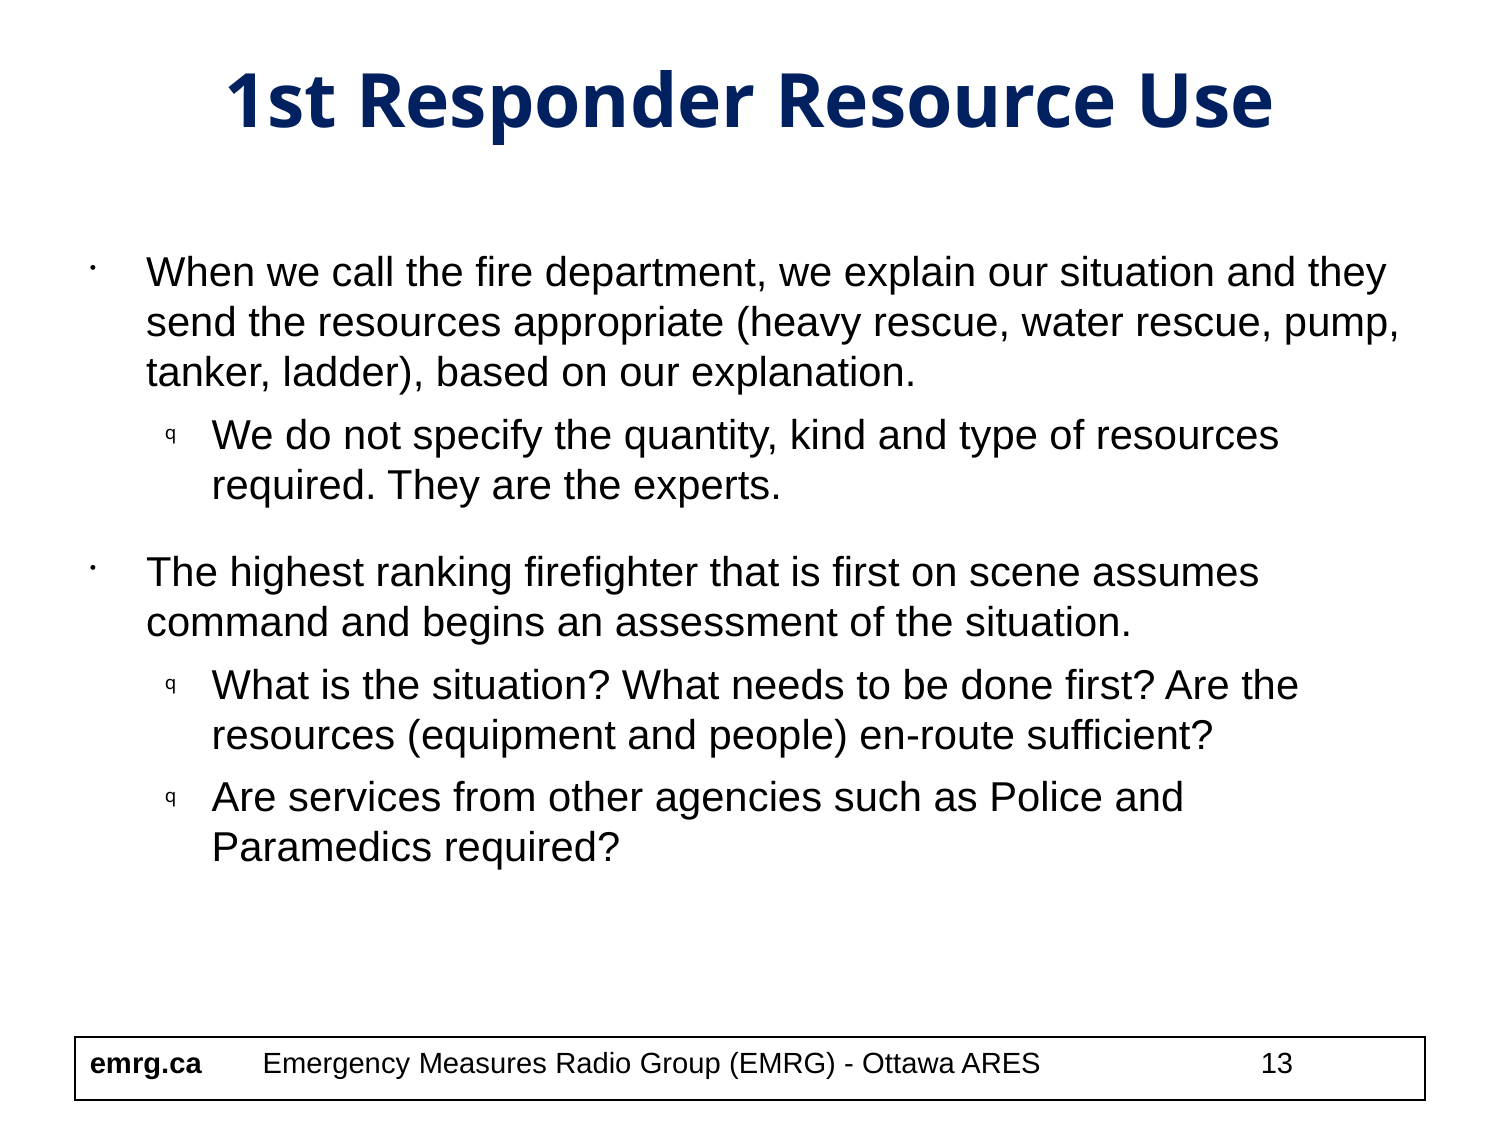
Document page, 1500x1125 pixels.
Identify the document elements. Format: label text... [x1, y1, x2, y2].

footer Emergency Measures Radio Group (EMRG) - Ottawa ARES [247, 1038, 1238, 1103]
slide_number <number> [1246, 1038, 1425, 1103]
text_box When we call the fire department, we explain our situation and they send the resources appropriate (heavy rescue, water rescue, pump, tanker, ladder), based on our explanation. We do not specify the quantity, kind and type of resources required. They are the experts. The highest ranking firefighter that is first on scene assumes command and begins an assessment of the situation. What is the situation? What needs to be done first? Are the resources (equipment and people) en-route sufficient? Are services from other agencies such as Police and Paramedics required? [74, 237, 1425, 1038]
text_box 1st Responder Resource Use [74, 45, 1425, 138]
